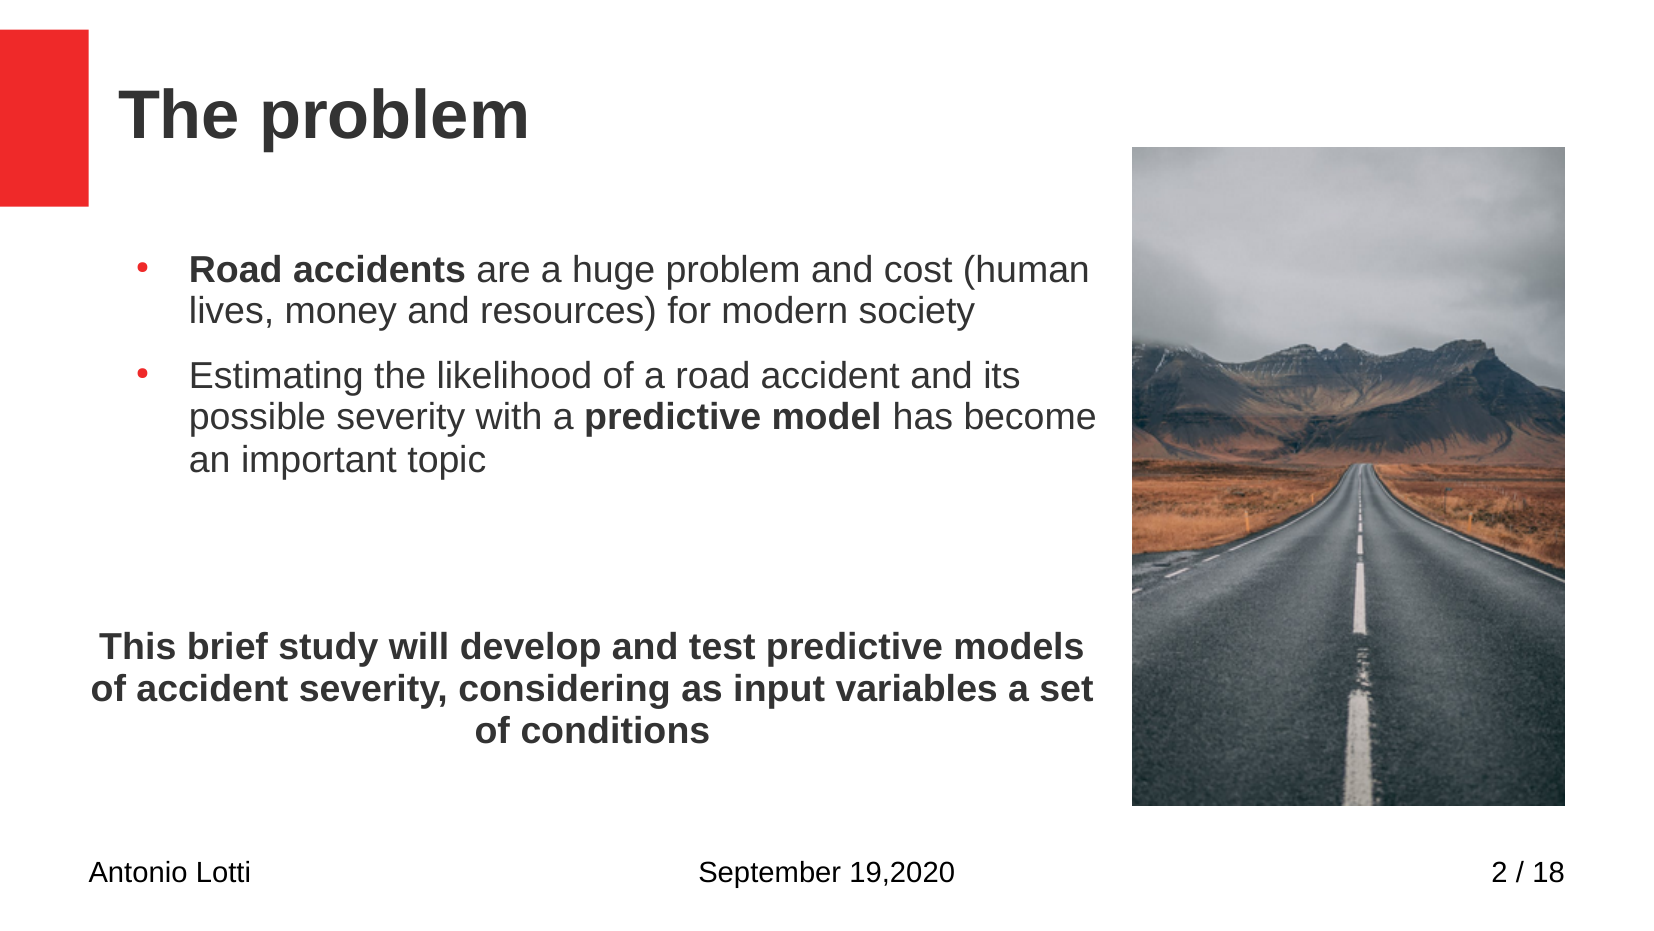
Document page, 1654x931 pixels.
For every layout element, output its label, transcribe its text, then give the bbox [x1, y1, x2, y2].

title The problem [118, 37, 1571, 193]
list Road accidents are a huge problem and cost (human lives, money and resources) for modern society Estimating the likelihood of a road accident and its possible severity with a predictive model has become an important topic [118, 248, 1123, 473]
text_box This brief study will develop and test predictive models of accident severity, considering as input variables a set of conditions [74, 618, 1111, 759]
picture [1132, 147, 1565, 806]
